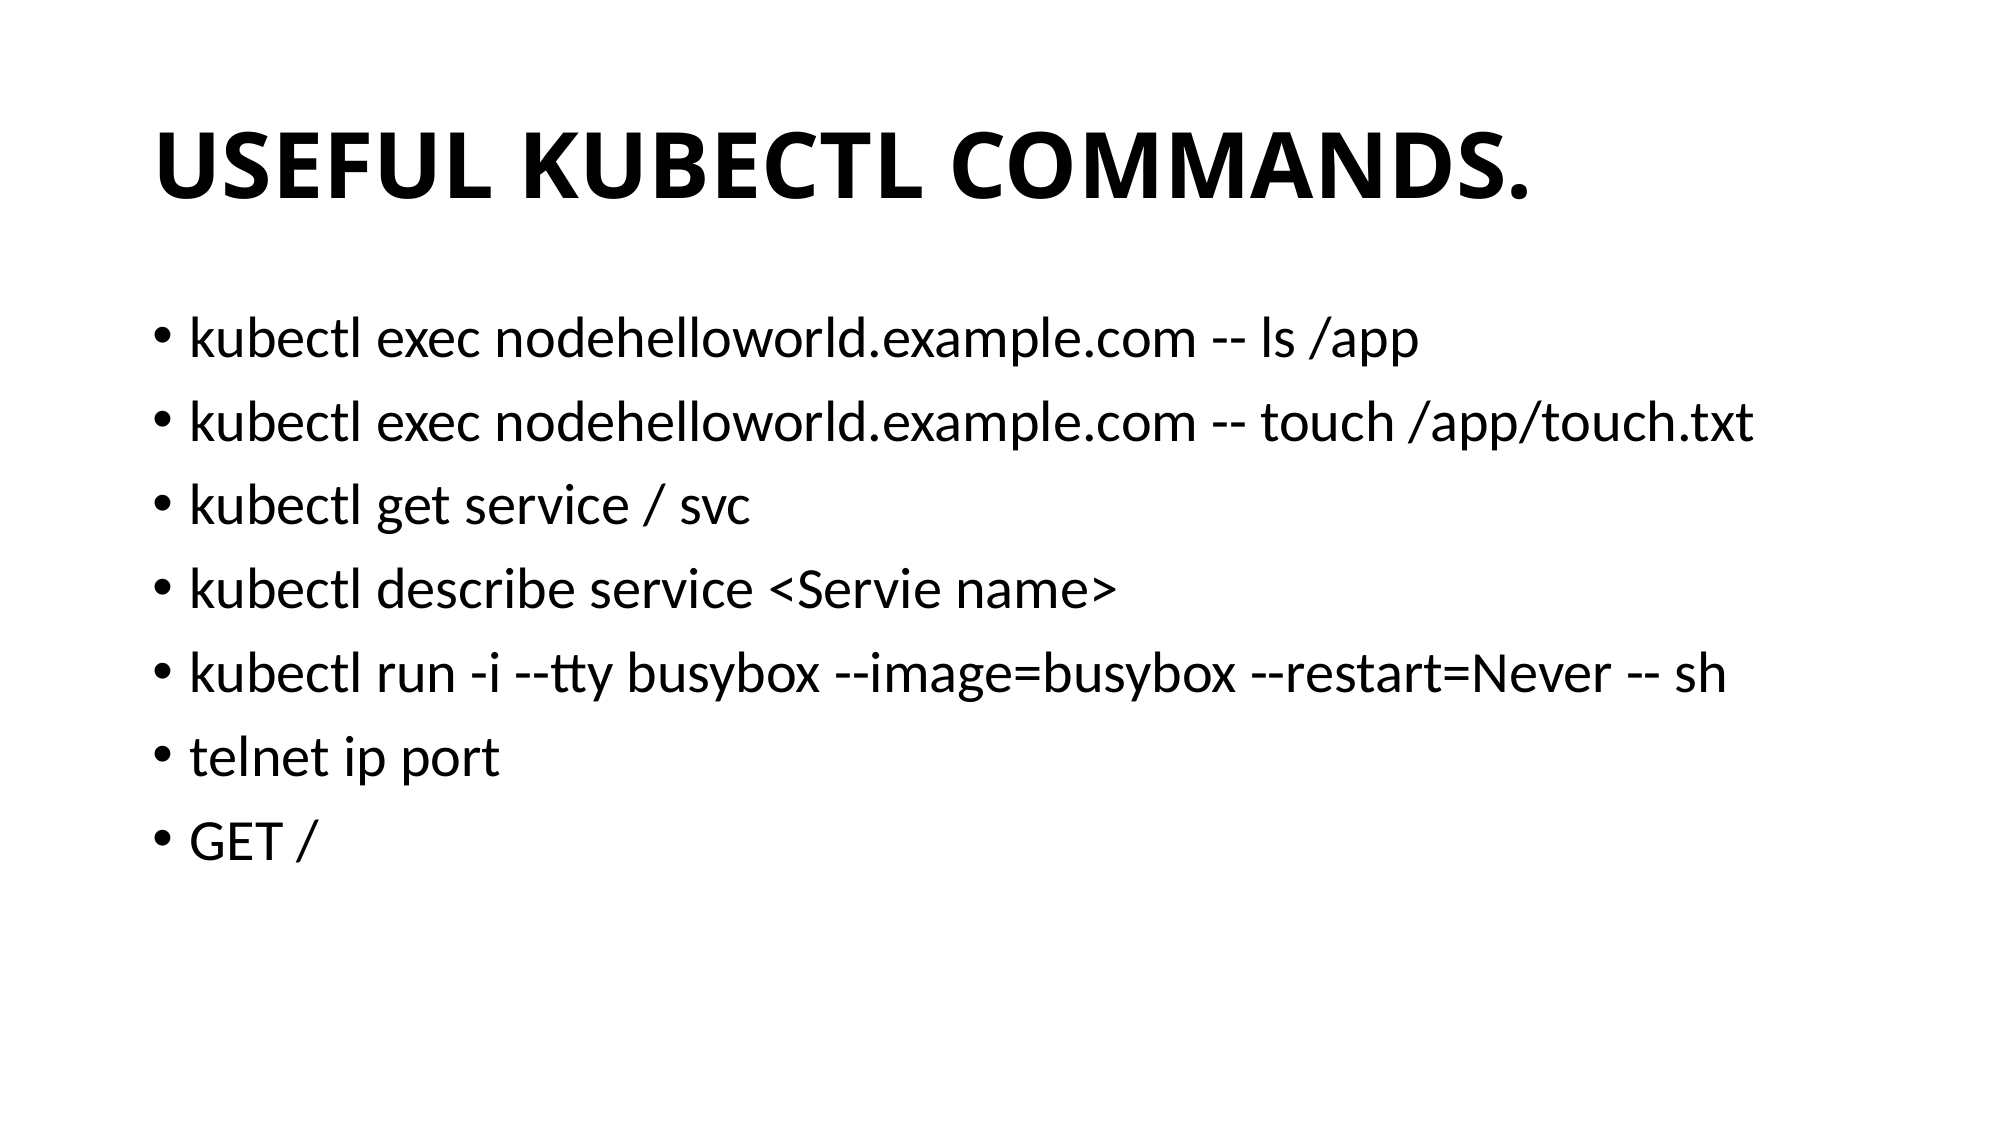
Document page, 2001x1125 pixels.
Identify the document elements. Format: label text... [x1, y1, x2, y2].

title USEFUL KUBECTL COMMANDS. [137, 59, 1863, 278]
list kubectl exec nodehelloworld.example.com -- ls /app kubectl exec nodehelloworld.example.com -- touch /app/touch.txt kubectl get service / svc kubectl describe service <Servie name> kubectl run -i --tty busybox --image=busybox --restart=Never -- sh telnet ip port GET / [137, 299, 1863, 1014]
